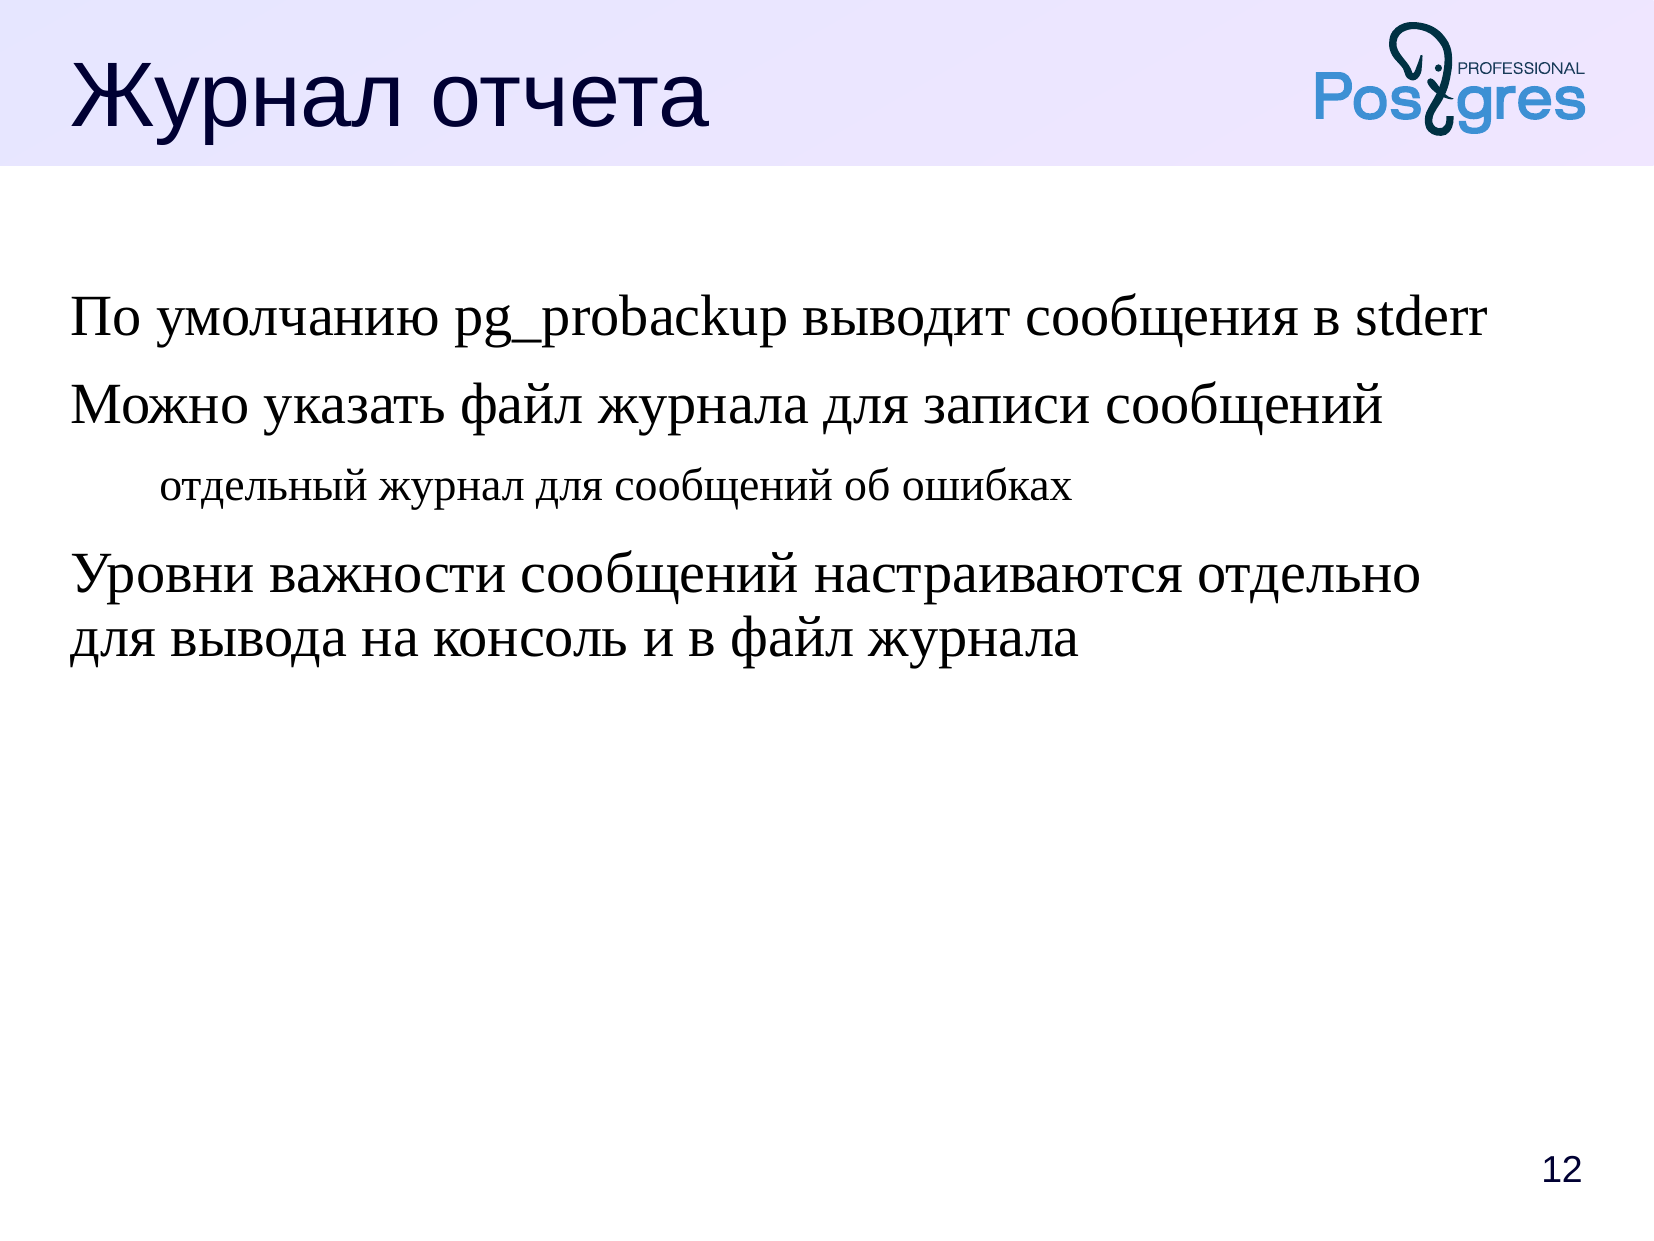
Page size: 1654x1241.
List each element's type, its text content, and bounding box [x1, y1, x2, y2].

list По умолчанию pg_probackup выводит сообщения в stderr Можно указать файл журнала для записи сообщений отдельный журнал для сообщений об ошибках Уровни важности сообщений настраиваются отдельно для вывода на консоль и в файл журнала [70, 283, 1583, 1134]
title Журнал отчета [70, 43, 1241, 147]
